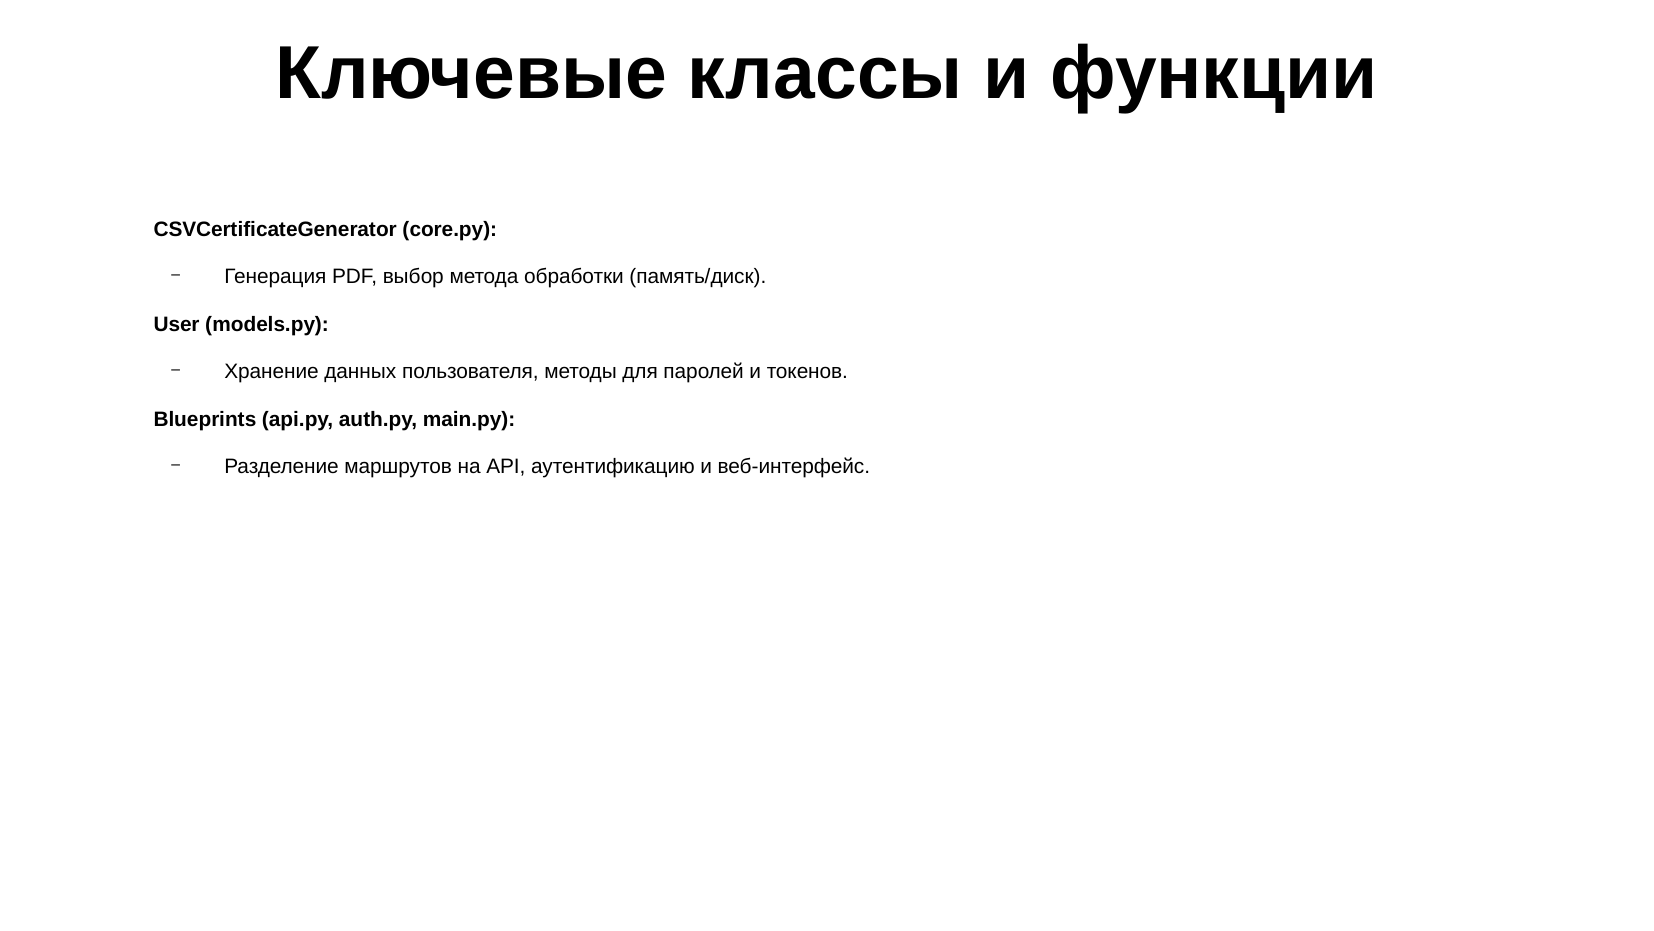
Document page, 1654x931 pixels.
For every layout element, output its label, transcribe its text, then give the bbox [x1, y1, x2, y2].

title Ключевые классы и функции [82, 30, 1571, 199]
list CSVCertificateGenerator (core.py): Генерация PDF, выбор метода обработки (память/диск). User (models.py): Хранение данных пользователя, методы для паролей и токенов. Blueprints (api.py, auth.py, main.py): Разделение маршрутов на API, аутентификацию и веб-интерфейс. [82, 217, 1571, 758]
